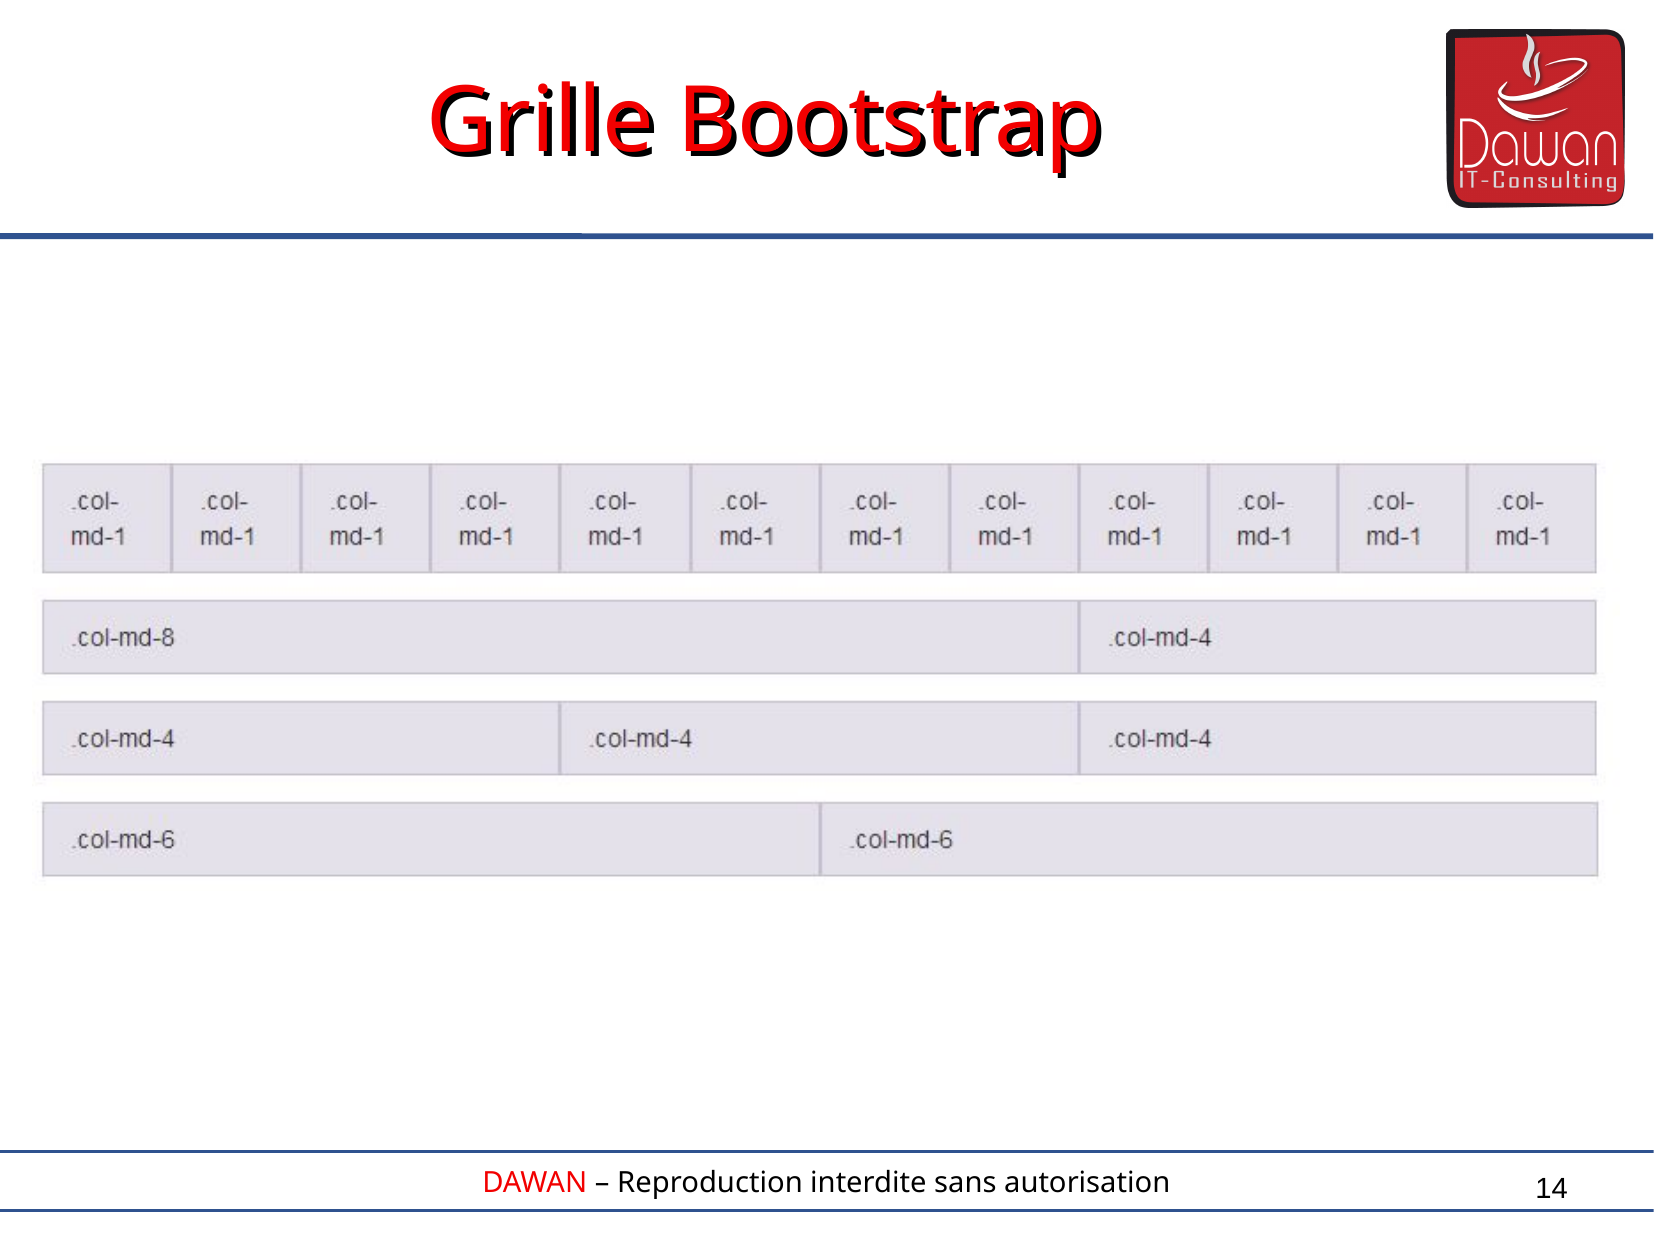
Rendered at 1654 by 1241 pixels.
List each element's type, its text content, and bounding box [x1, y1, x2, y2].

text_box [1535, 1169, 1595, 1234]
title Grille Bootstrap [59, 24, 1447, 206]
picture [32, 446, 1620, 891]
